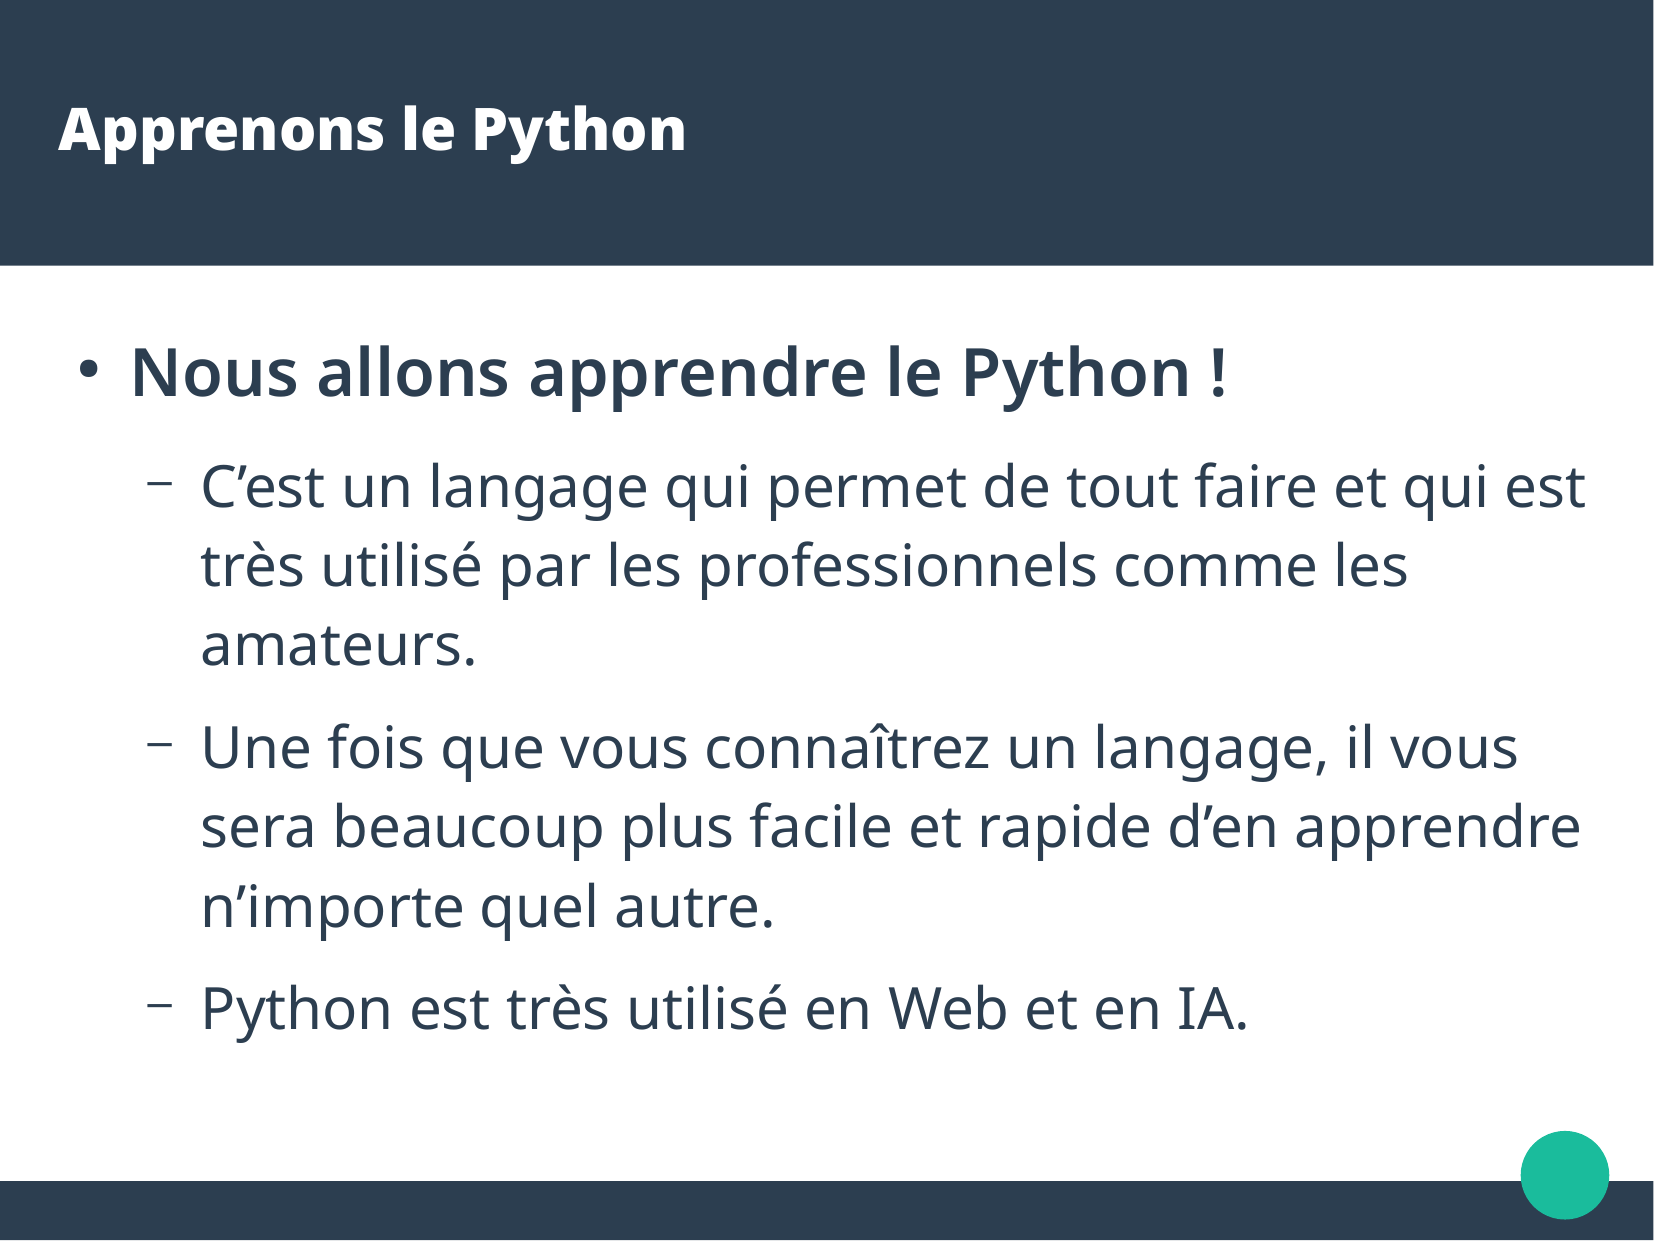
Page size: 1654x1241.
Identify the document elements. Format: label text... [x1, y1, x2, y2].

title Apprenons le Python [59, 49, 1595, 207]
list Nous allons apprendre le Python ! C’est un langage qui permet de tout faire et qui est très utilisé par les professionnels comme les amateurs. Une fois que vous connaîtrez un langage, il vous sera beaucoup plus facile et rapide d’en apprendre n’importe quel autre. Python est très utilisé en Web et en IA. [59, 324, 1595, 1152]
